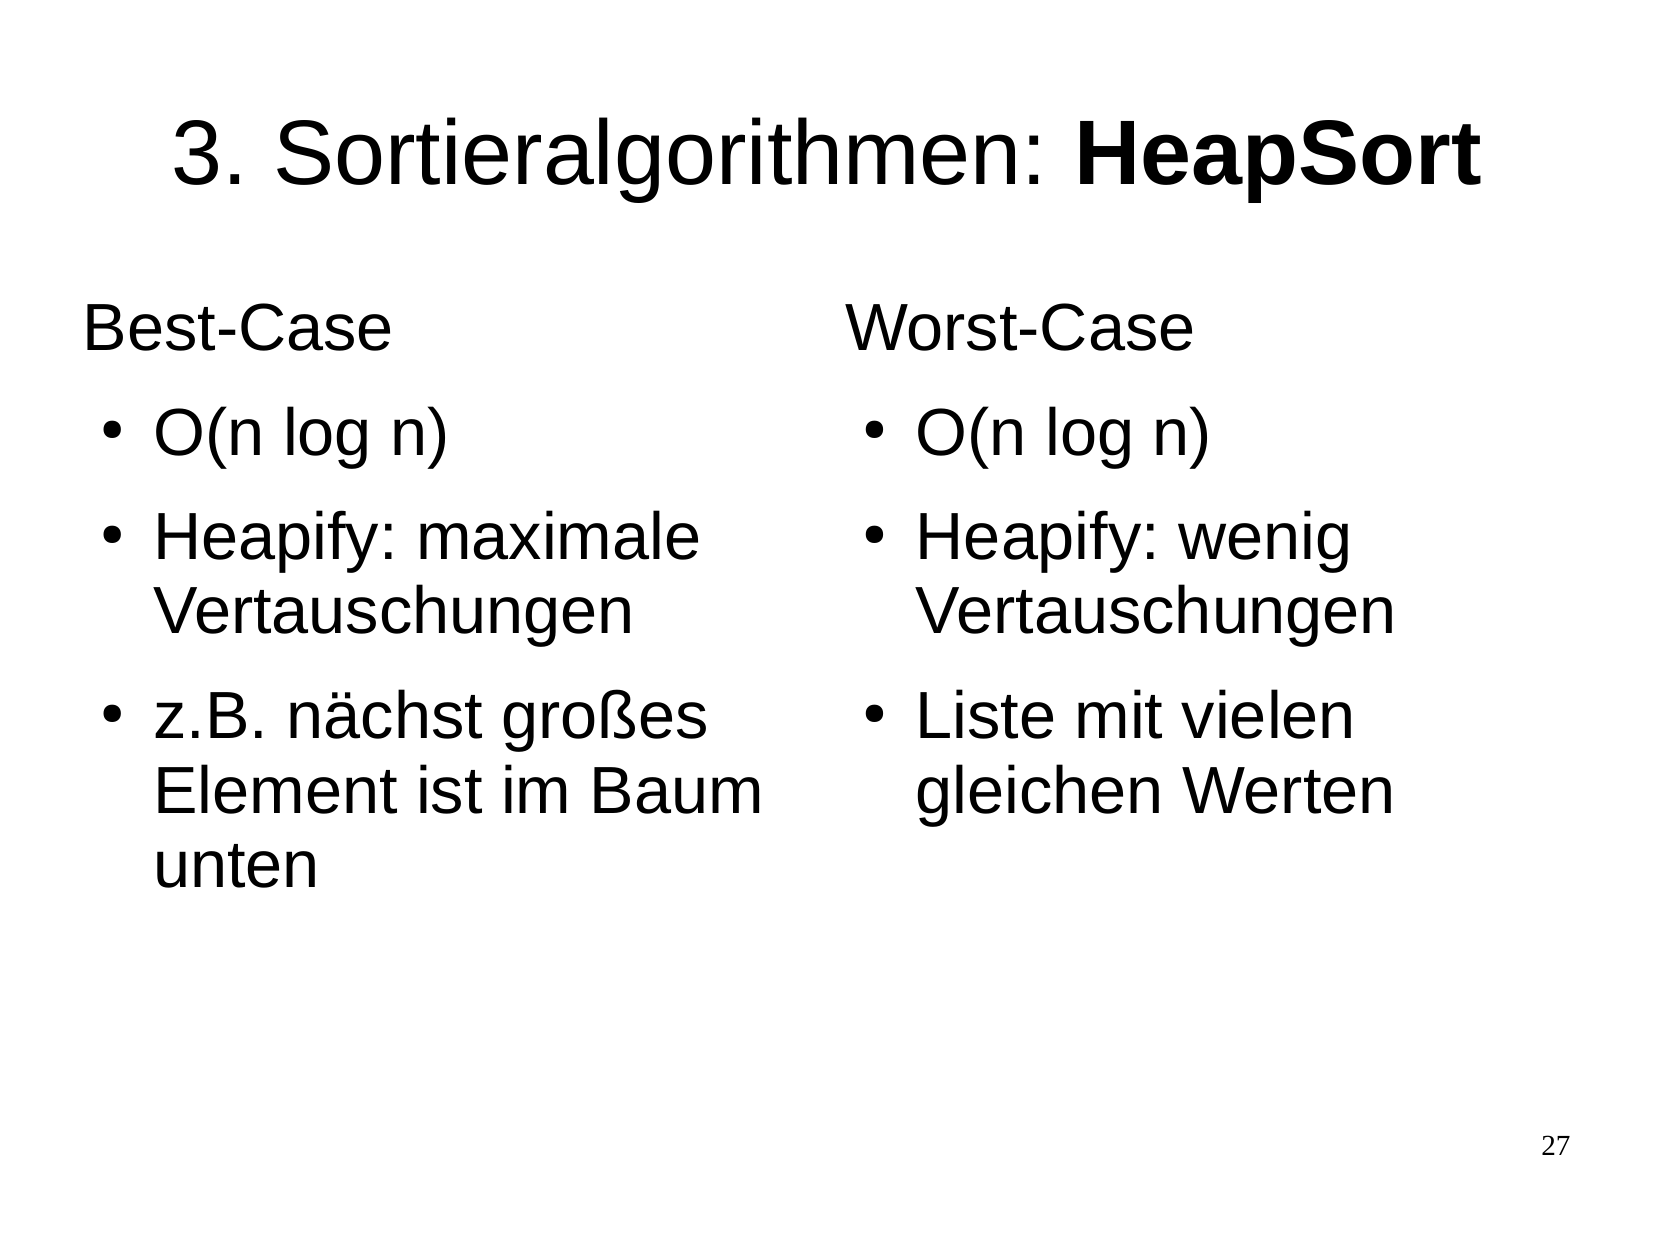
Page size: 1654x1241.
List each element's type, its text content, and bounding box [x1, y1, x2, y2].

title 3. Sortieralgorithmen: HeapSort [82, 49, 1571, 257]
list Best-Case O(n log n) Heapify: maximale Vertauschungen z.B. nächst großes Element ist im Baum unten [82, 290, 809, 1109]
list Worst-Case O(n log n) Heapify: wenig Vertauschungen Liste mit vielen gleichen Werten [845, 290, 1572, 1109]
